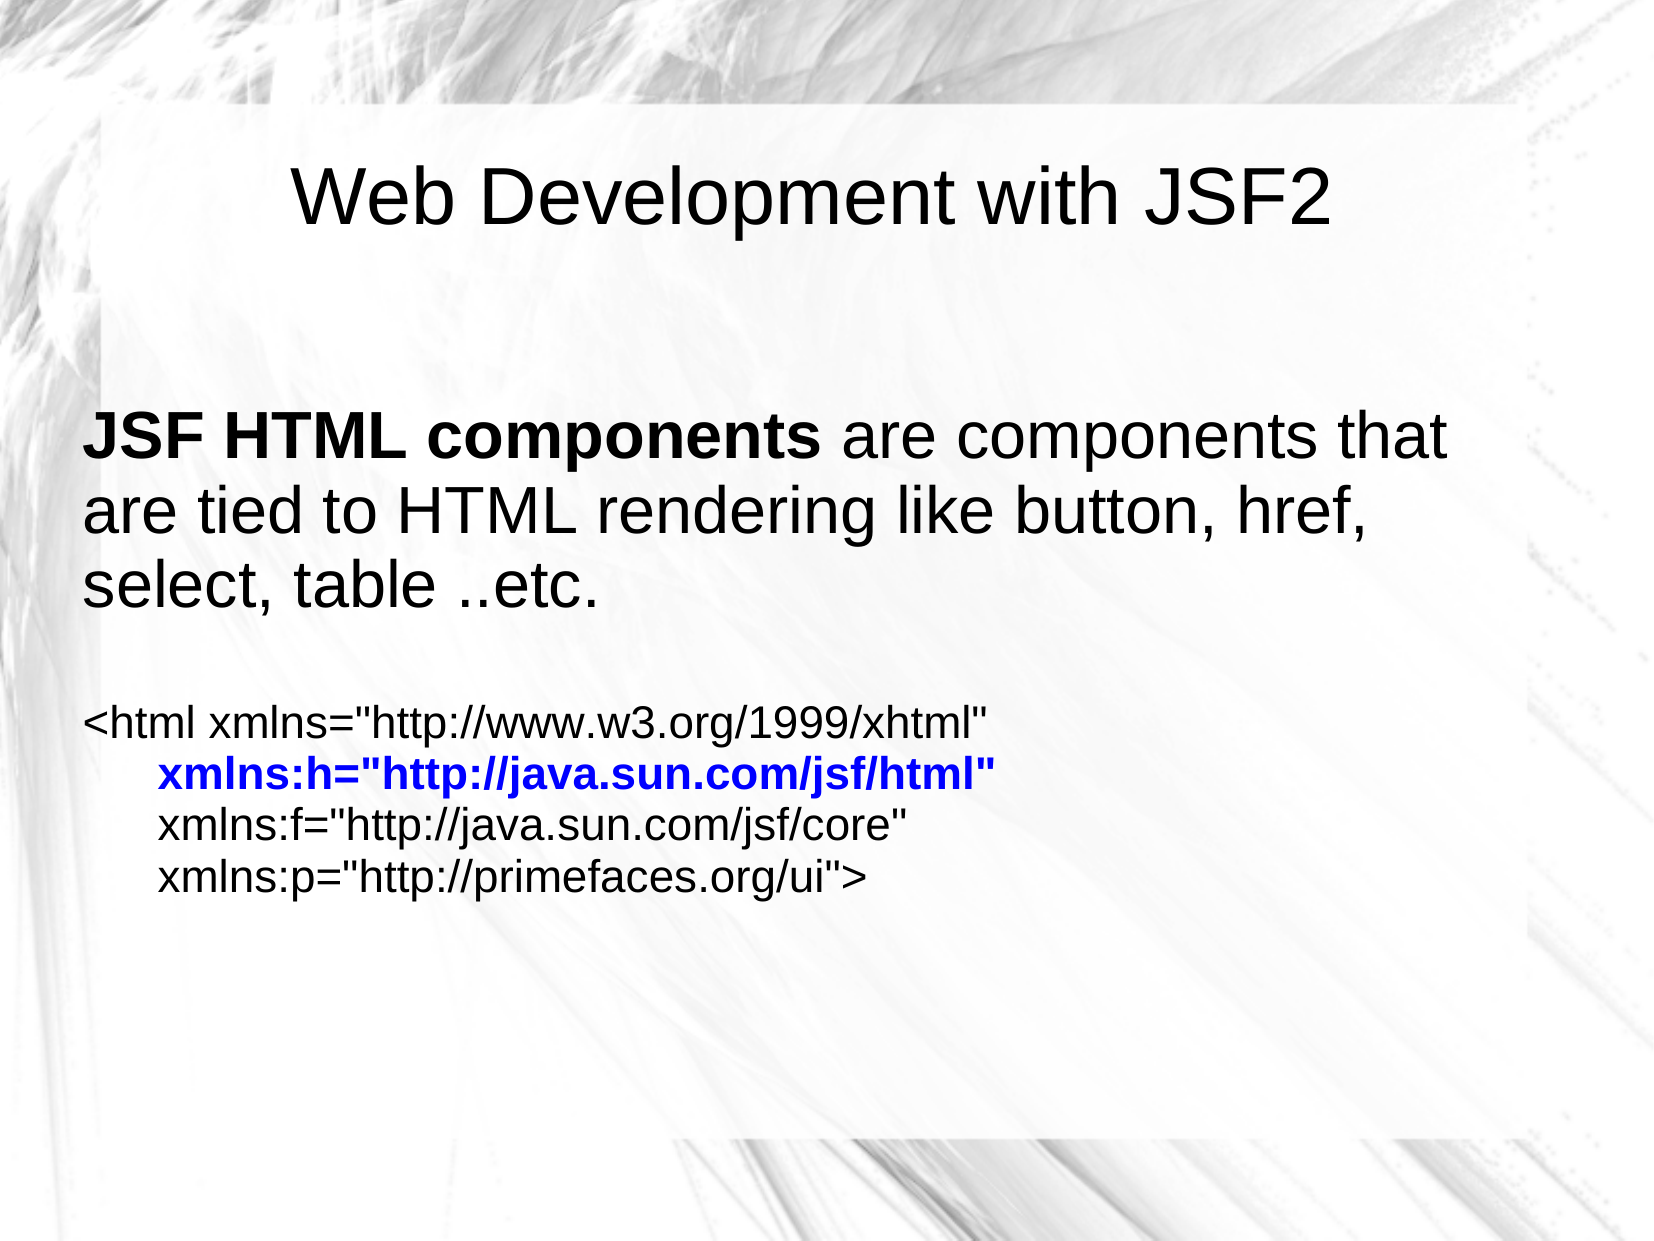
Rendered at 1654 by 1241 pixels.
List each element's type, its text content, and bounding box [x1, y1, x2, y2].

title Web Development with JSF2 [118, 112, 1506, 281]
subtitle JSF HTML components are components that are tied to HTML rendering like button, href, select, table ..etc. <html xmlns="http://www.w3.org/1999/xhtml" xmlns:h="http://java.sun.com/jsf/html" xmlns:f="http://java.sun.com/jsf/core" xmlns:p="http://primefaces.org/ui"> [82, 290, 1538, 1010]
picture [0, 0, 1654, 1241]
